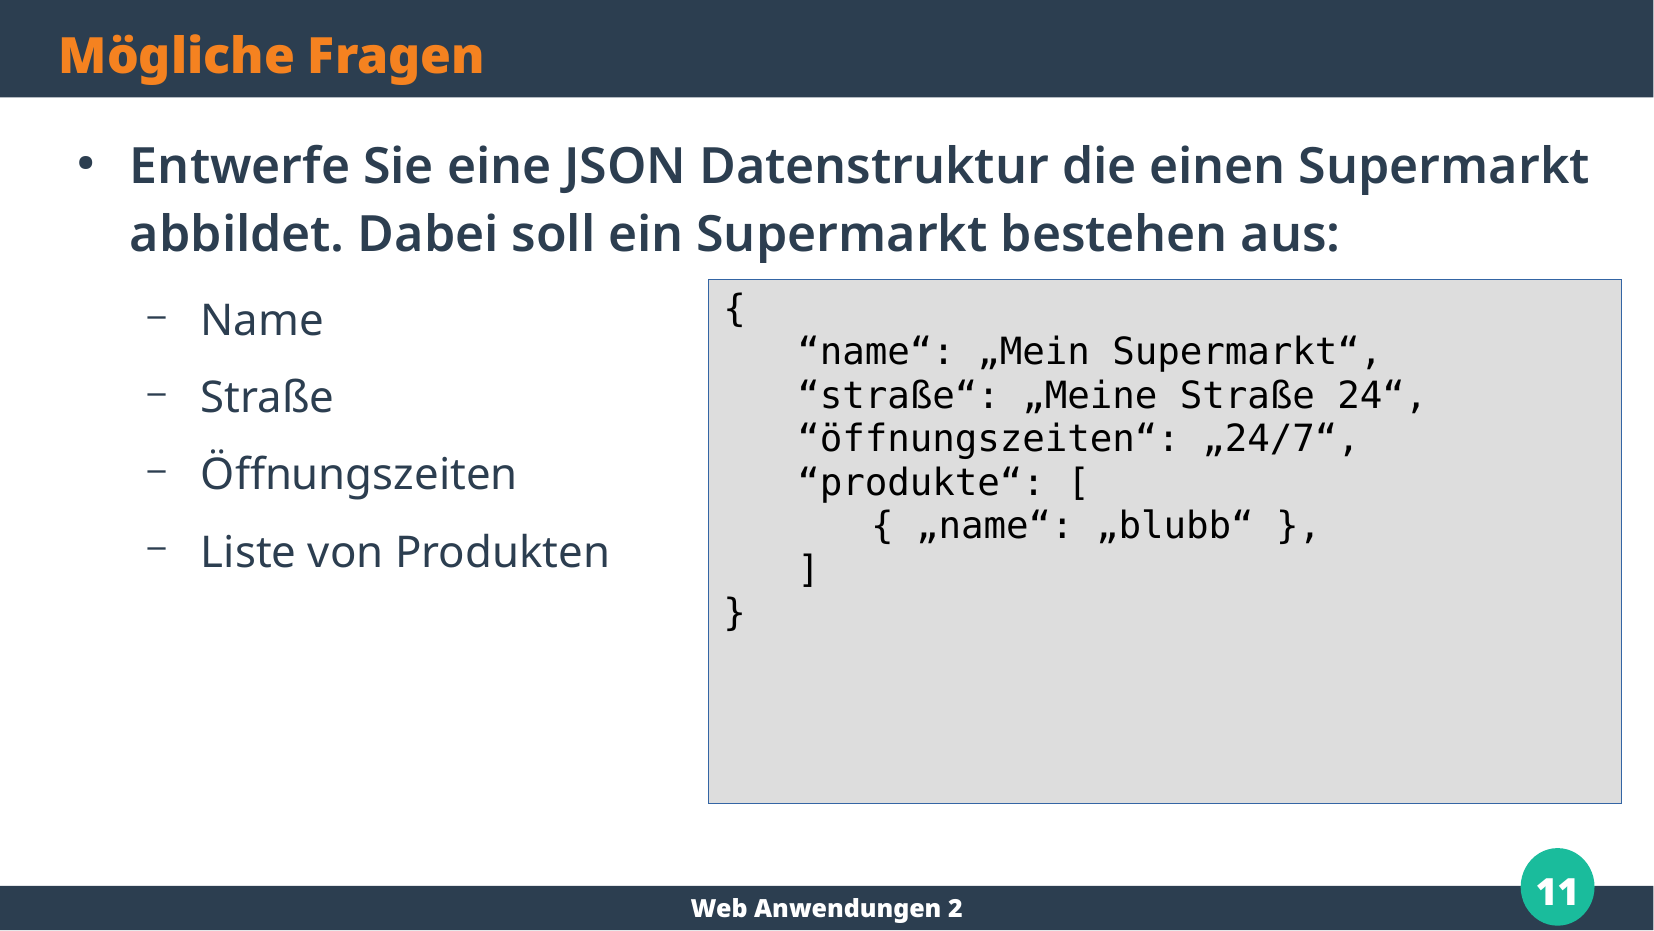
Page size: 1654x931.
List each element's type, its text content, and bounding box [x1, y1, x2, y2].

text_box { “name“: „Mein Supermarkt“, “straße“: „Meine Straße 24“, “öffnungszeiten“: „24/7“, “produkte“: [ { „name“: „blubb“ }, ] } [708, 279, 1622, 804]
title Mögliche Fragen [59, 8, 1595, 89]
list Entwerfe Sie eine JSON Datenstruktur die einen Supermarkt abbildet. Dabei soll ein Supermarkt bestehen aus: Name Straße Öffnungszeiten Liste von Produkten [59, 129, 1595, 864]
